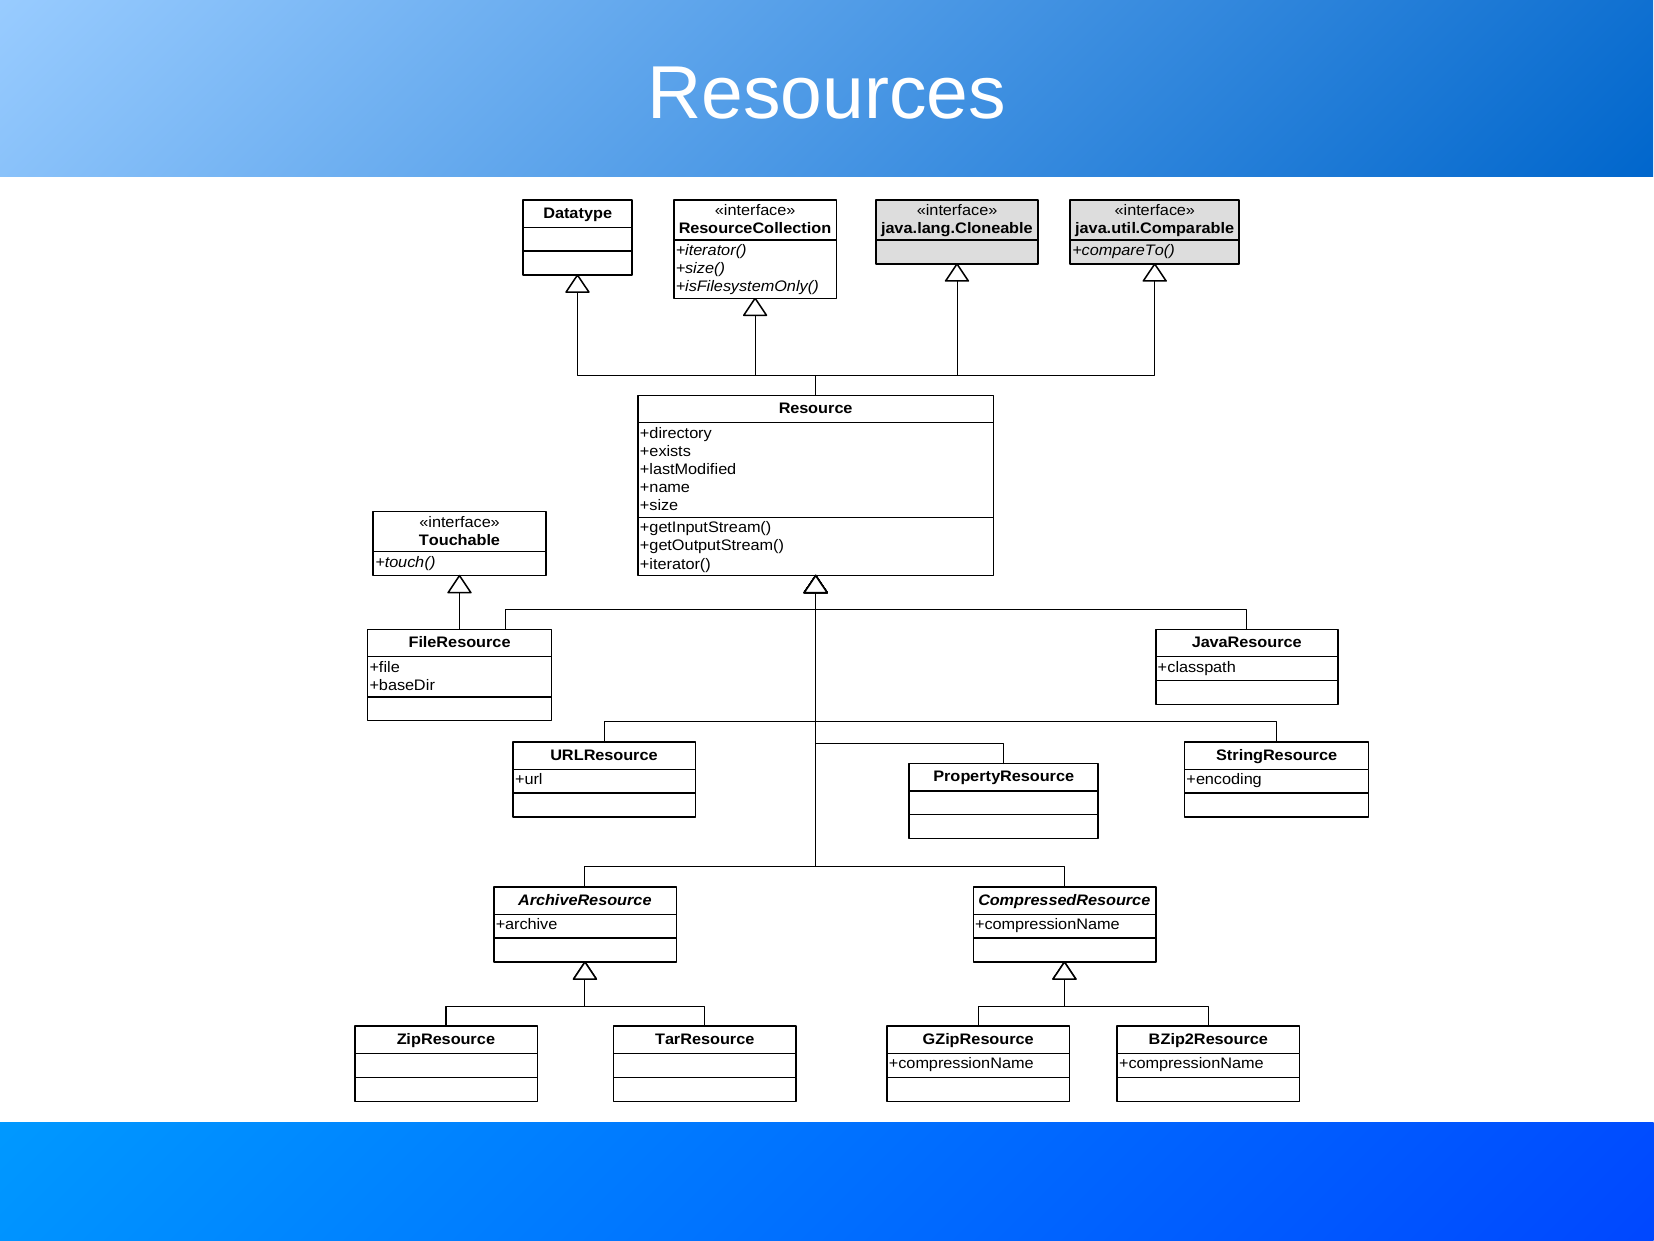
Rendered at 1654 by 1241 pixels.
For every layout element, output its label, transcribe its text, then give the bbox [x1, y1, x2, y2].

title Resources [82, 22, 1571, 163]
picture [351, 197, 1372, 1105]
